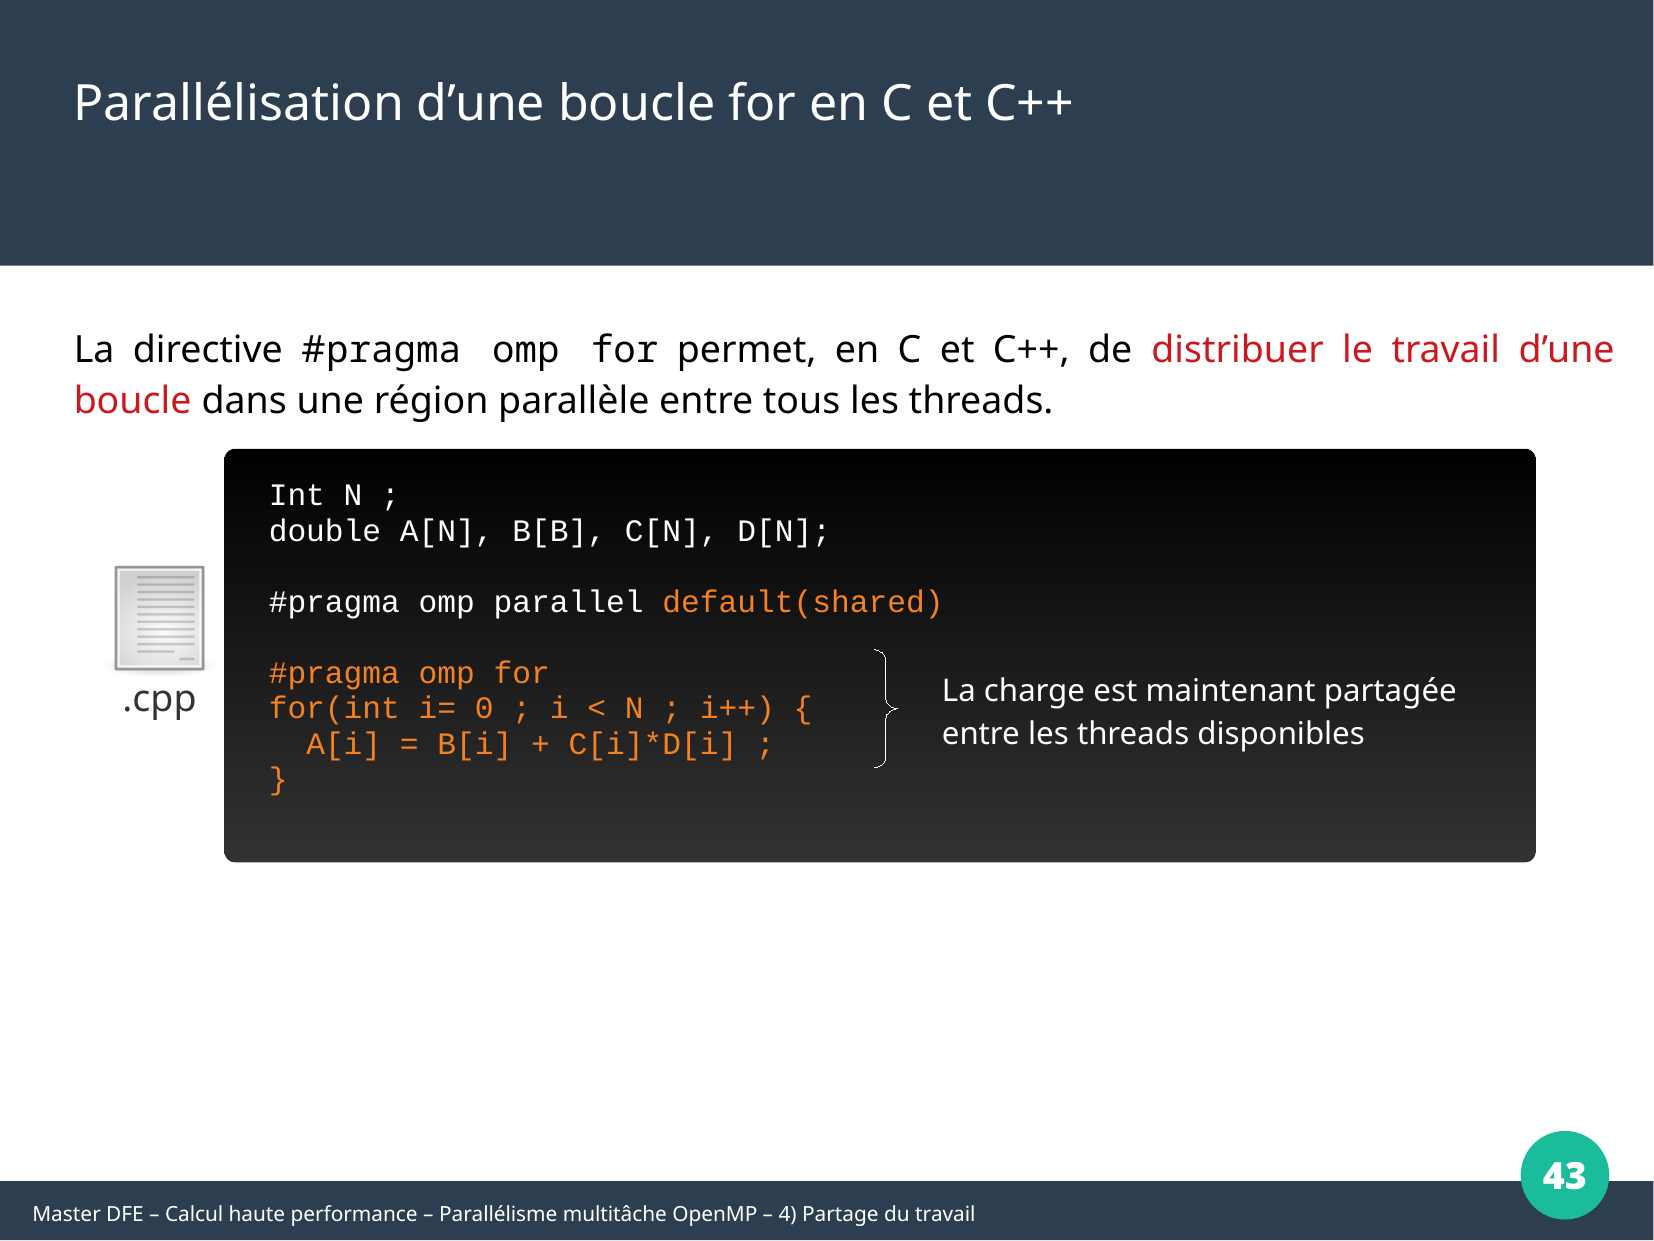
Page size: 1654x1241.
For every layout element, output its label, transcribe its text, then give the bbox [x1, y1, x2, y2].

picture [100, 561, 219, 663]
text_box [224, 448, 1536, 863]
text_box Int N ; double A[N], B[B], C[N], D[N]; #pragma omp parallel default(shared) #pragma omp for for(int i= 0 ; i < N ; i++) { A[i] = B[i] + C[i]*D[i] ; } [254, 472, 1524, 1111]
text_box .cpp [82, 663, 237, 730]
text_box Master DFE – Calcul haute performance – Parallélisme multitâche OpenMP – 4) Partage du travail [17, 1191, 1436, 1235]
text_box La directive #pragma omp for permet, en C et C++, de distribuer le travail d’une boucle dans une région parallèle entre tous les threads. [59, 314, 1630, 483]
text_box Parallélisation d’une boucle for en C et C++ [59, 59, 1477, 209]
text_box La charge est maintenant partagée entre les threads disponibles [927, 660, 1501, 803]
